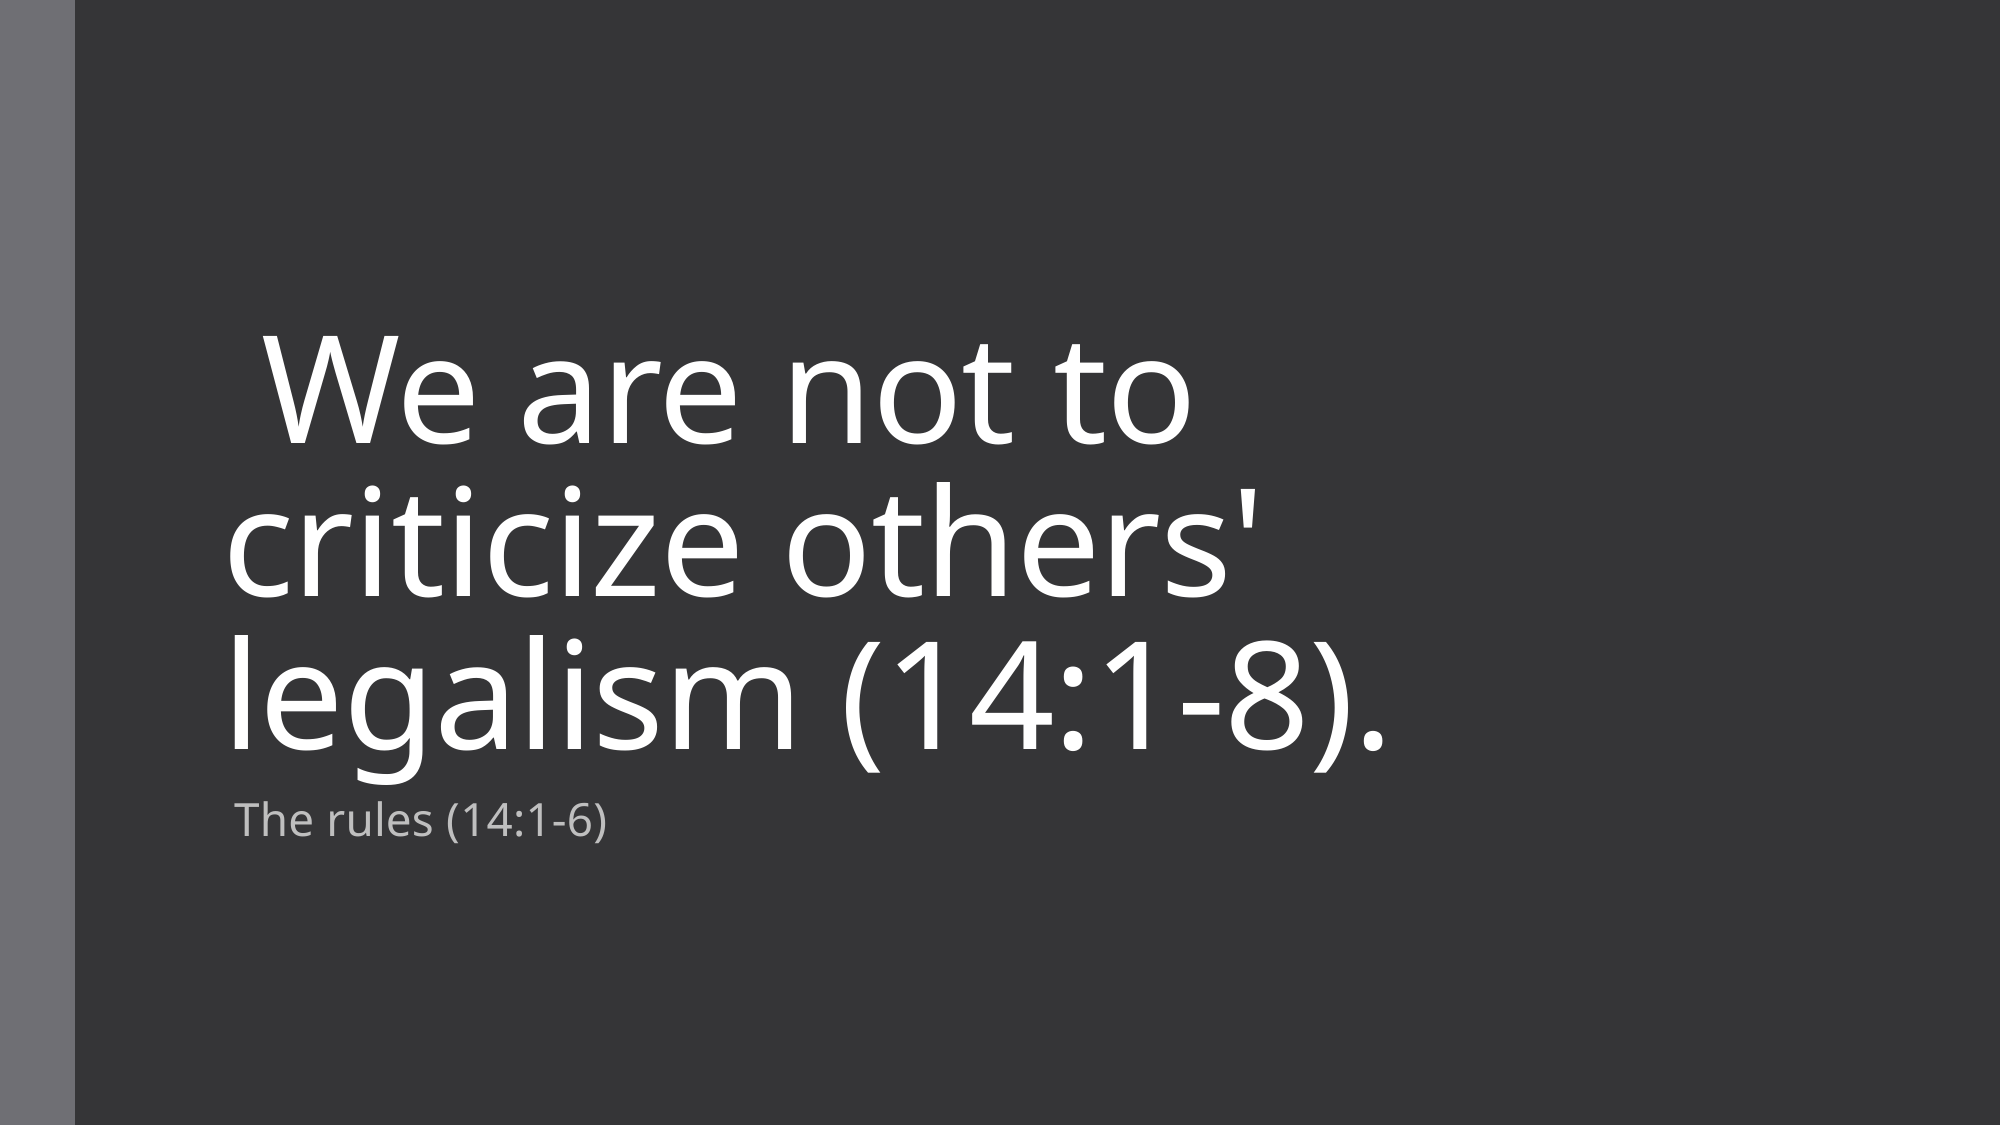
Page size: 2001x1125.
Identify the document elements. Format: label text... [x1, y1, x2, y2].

title We are not to criticize others' legalism (14:1-8). [206, 124, 1752, 787]
subtitle The rules (14:1-6) [206, 787, 1752, 1066]
